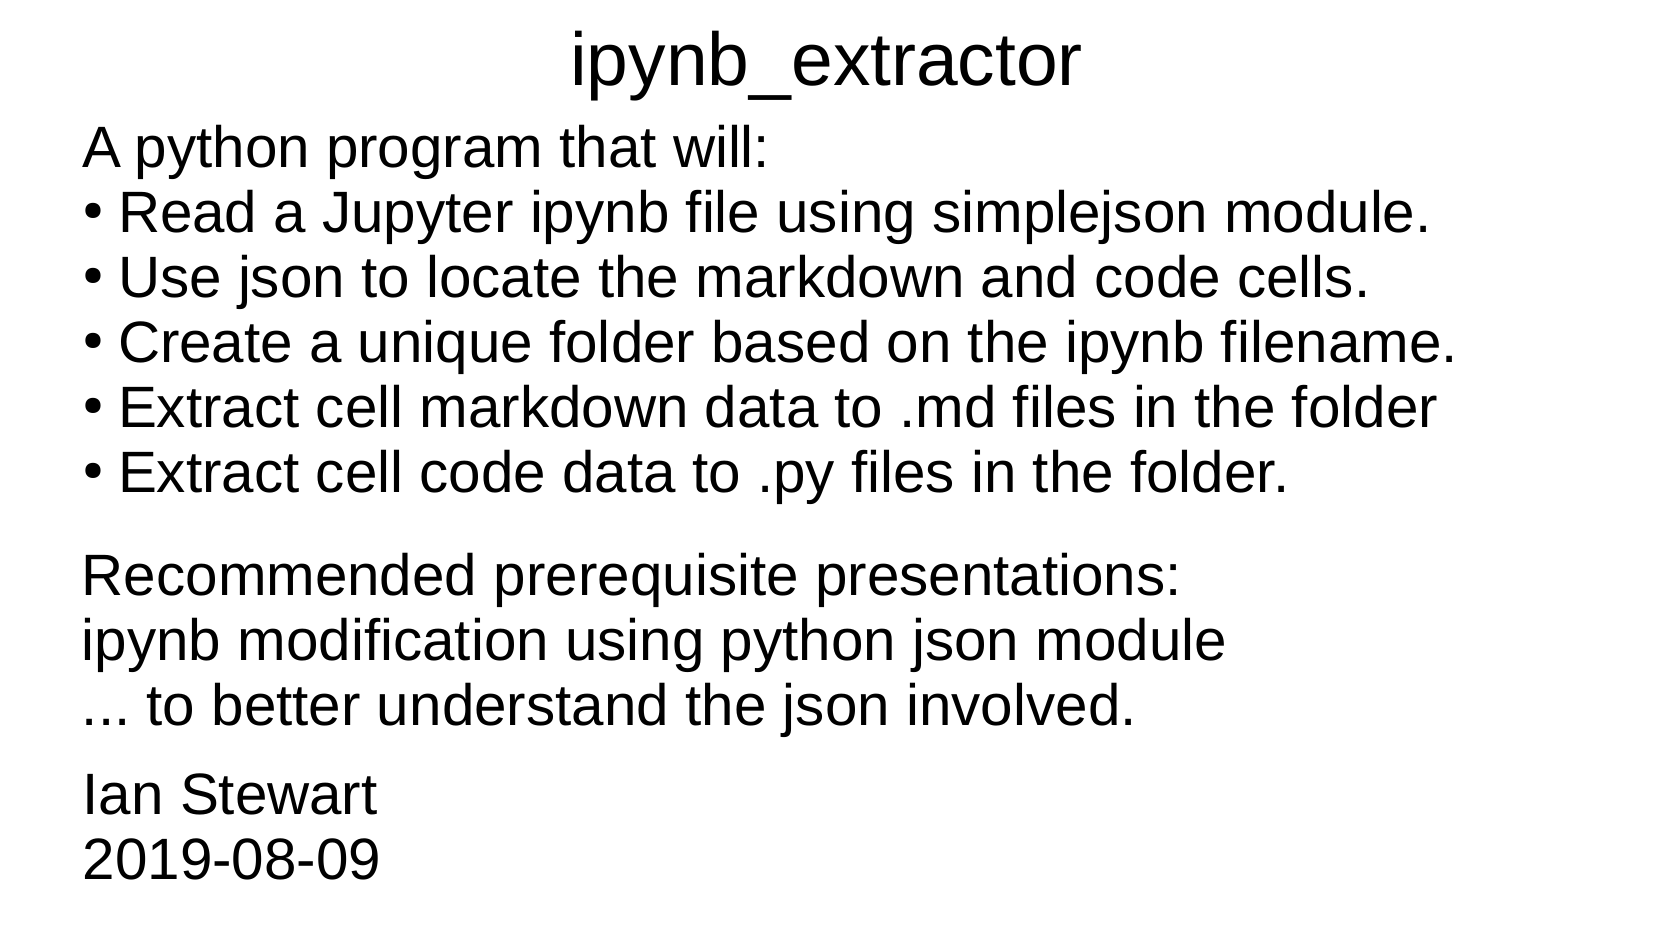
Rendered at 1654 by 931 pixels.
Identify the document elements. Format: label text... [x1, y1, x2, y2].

title ipynb_extractor [82, 13, 1571, 107]
text_box Recommended prerequisite presentations: ipynb modification using python json module ... to better understand the json involved. [81, 543, 1570, 739]
subtitle A python program that will: Read a Jupyter ipynb file using simplejson module. Use json to locate the markdown and code cells. Create a unique folder based on the ipynb filename. Extract cell markdown data to .md files in the folder Extract cell code data to .py files in the folder. [82, 114, 1571, 506]
text_box Ian Stewart 2019-08-09 [82, 755, 1571, 898]
